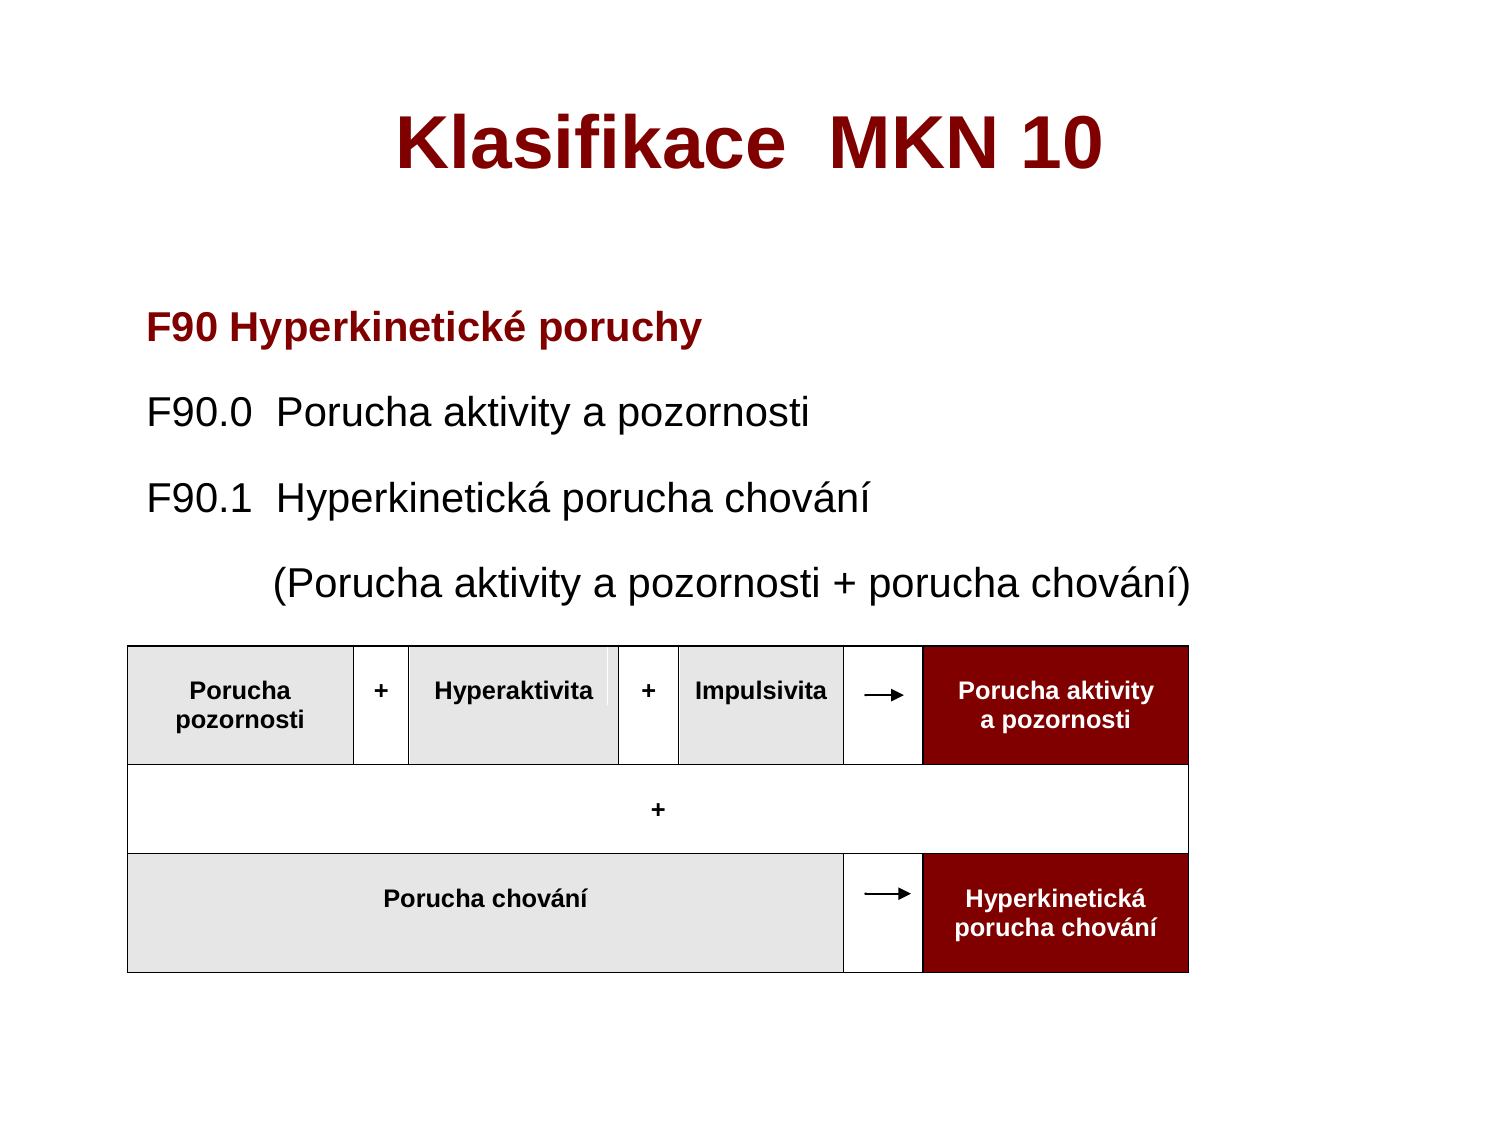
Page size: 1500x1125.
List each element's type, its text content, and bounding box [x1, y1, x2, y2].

title Klasifikace MKN 10 [75, 45, 1426, 196]
list F90 Hyperkinetické poruchy F90.0 Porucha aktivity a pozornosti F90.1 Hyperkinetická porucha chování (Porucha aktivity a pozornosti + porucha chování) [74, 196, 1459, 1005]
chart [112, 645, 1303, 1081]
